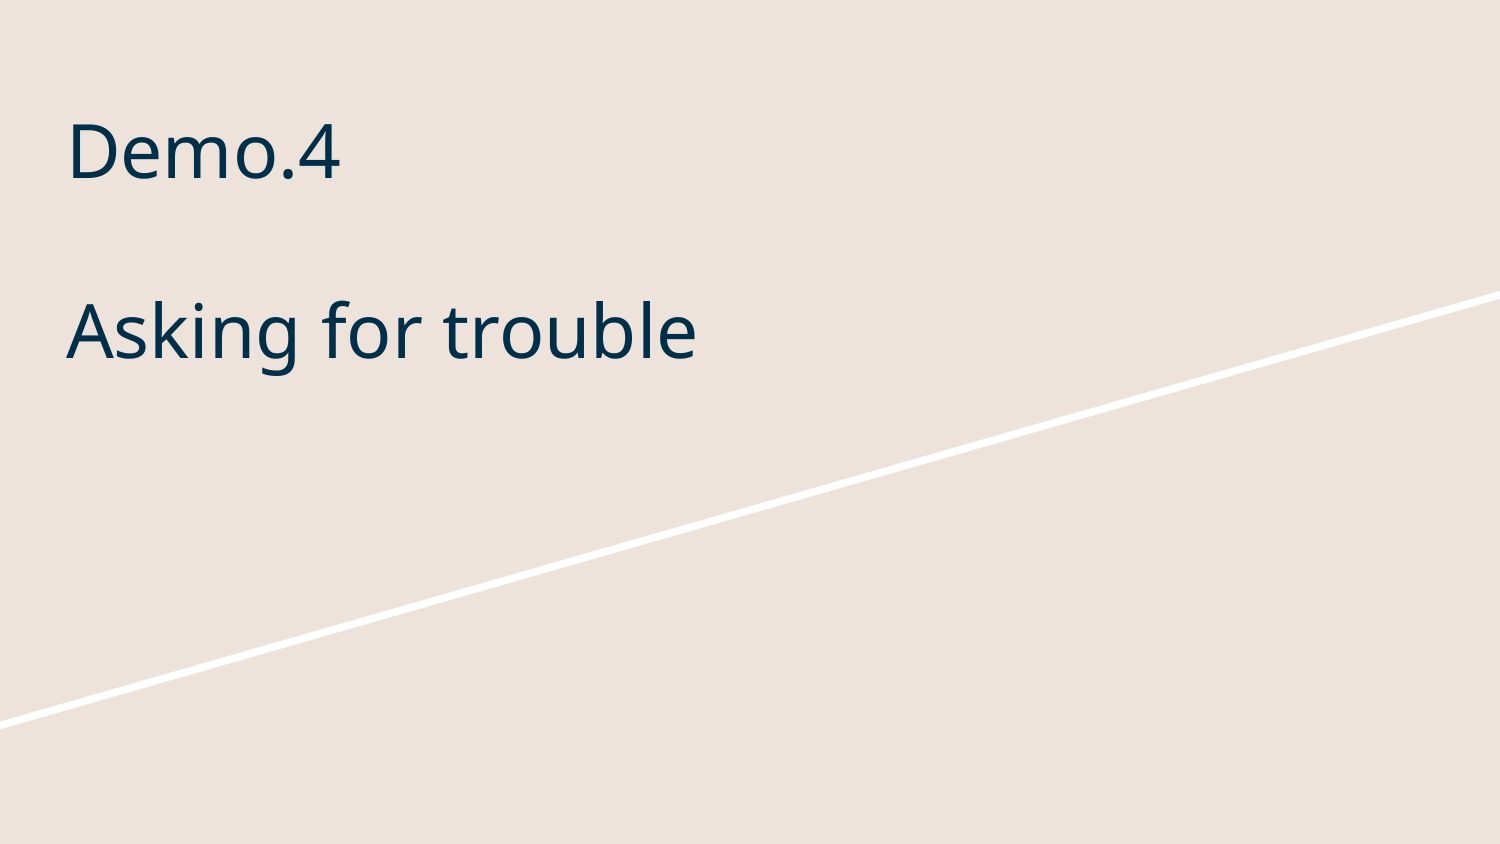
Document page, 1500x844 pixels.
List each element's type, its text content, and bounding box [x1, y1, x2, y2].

title Demo.4 Asking for trouble [51, 88, 1449, 461]
